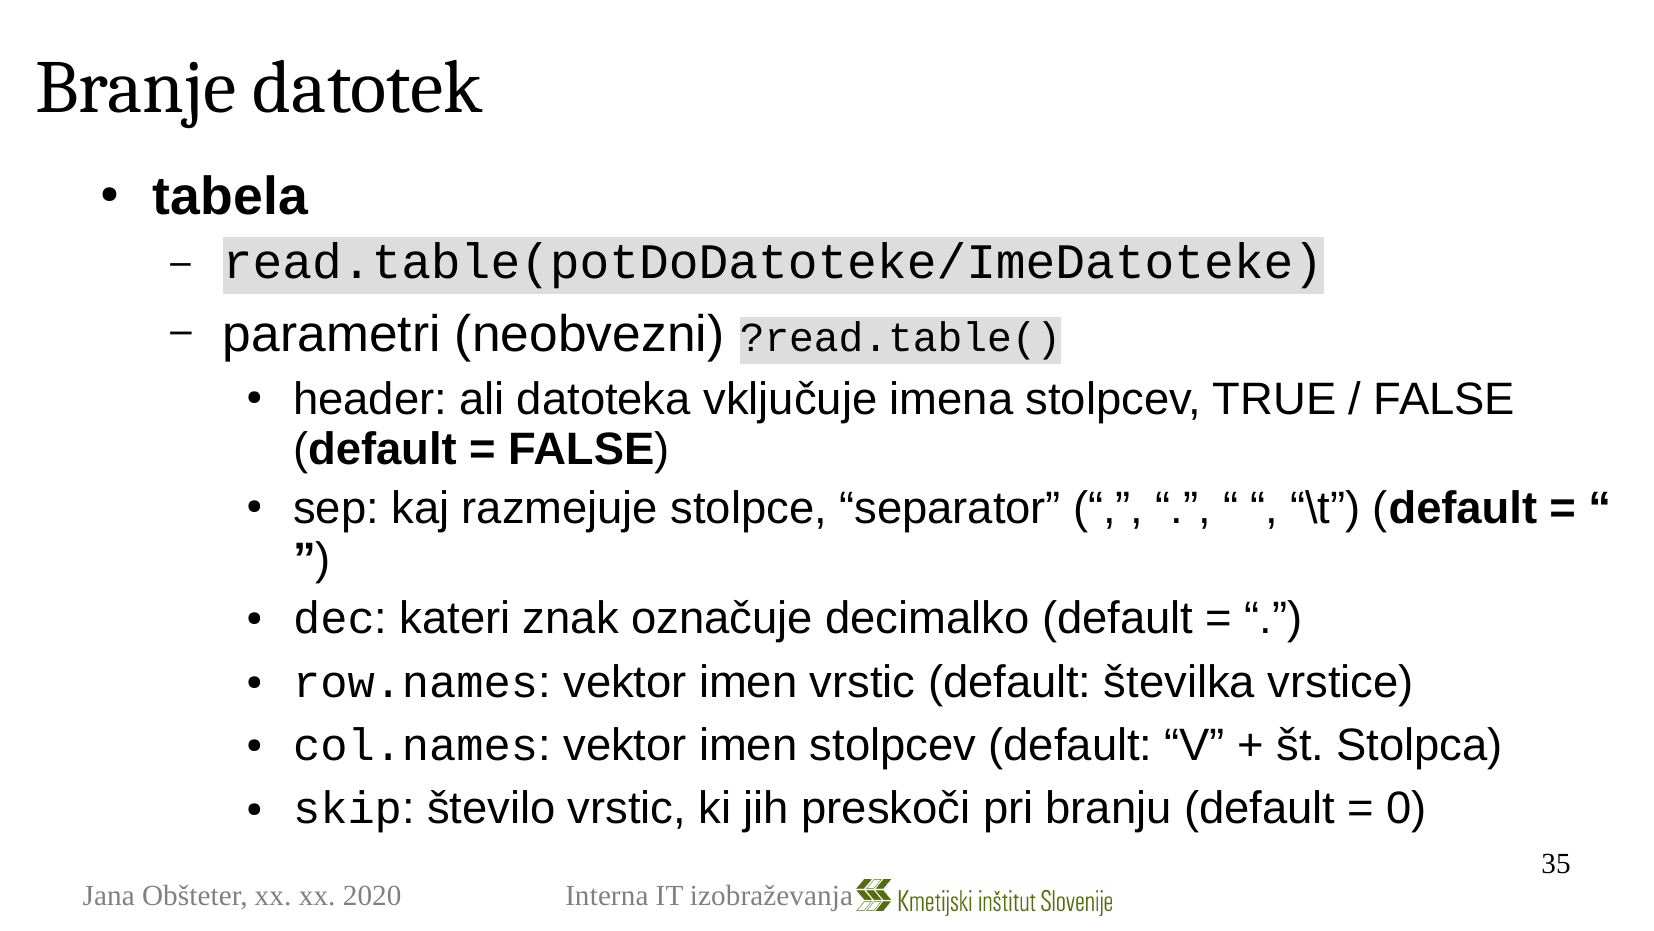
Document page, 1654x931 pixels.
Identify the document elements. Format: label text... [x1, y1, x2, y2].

picture [856, 879, 1112, 916]
list tabela read.table(potDoDatoteke/ImeDatoteke) parametri (neobvezni) ?read.table() header: ali datoteka vključuje imena stolpcev, TRUE / FALSE (default = FALSE) sep: kaj razmejuje stolpce, “separator” (“,”, “.”, “ “, “\t”) (default = “ ”) dec: kateri znak označuje decimalko (default = “.”) row.names: vektor imen vrstic (default: številka vrstice) col.names: vektor imen stolpcev (default: “V” + št. Stolpca) skip: število vrstic, ki jih preskoči pri branju (default = 0) [82, 165, 1630, 839]
title Branje datotek [35, 21, 1524, 154]
